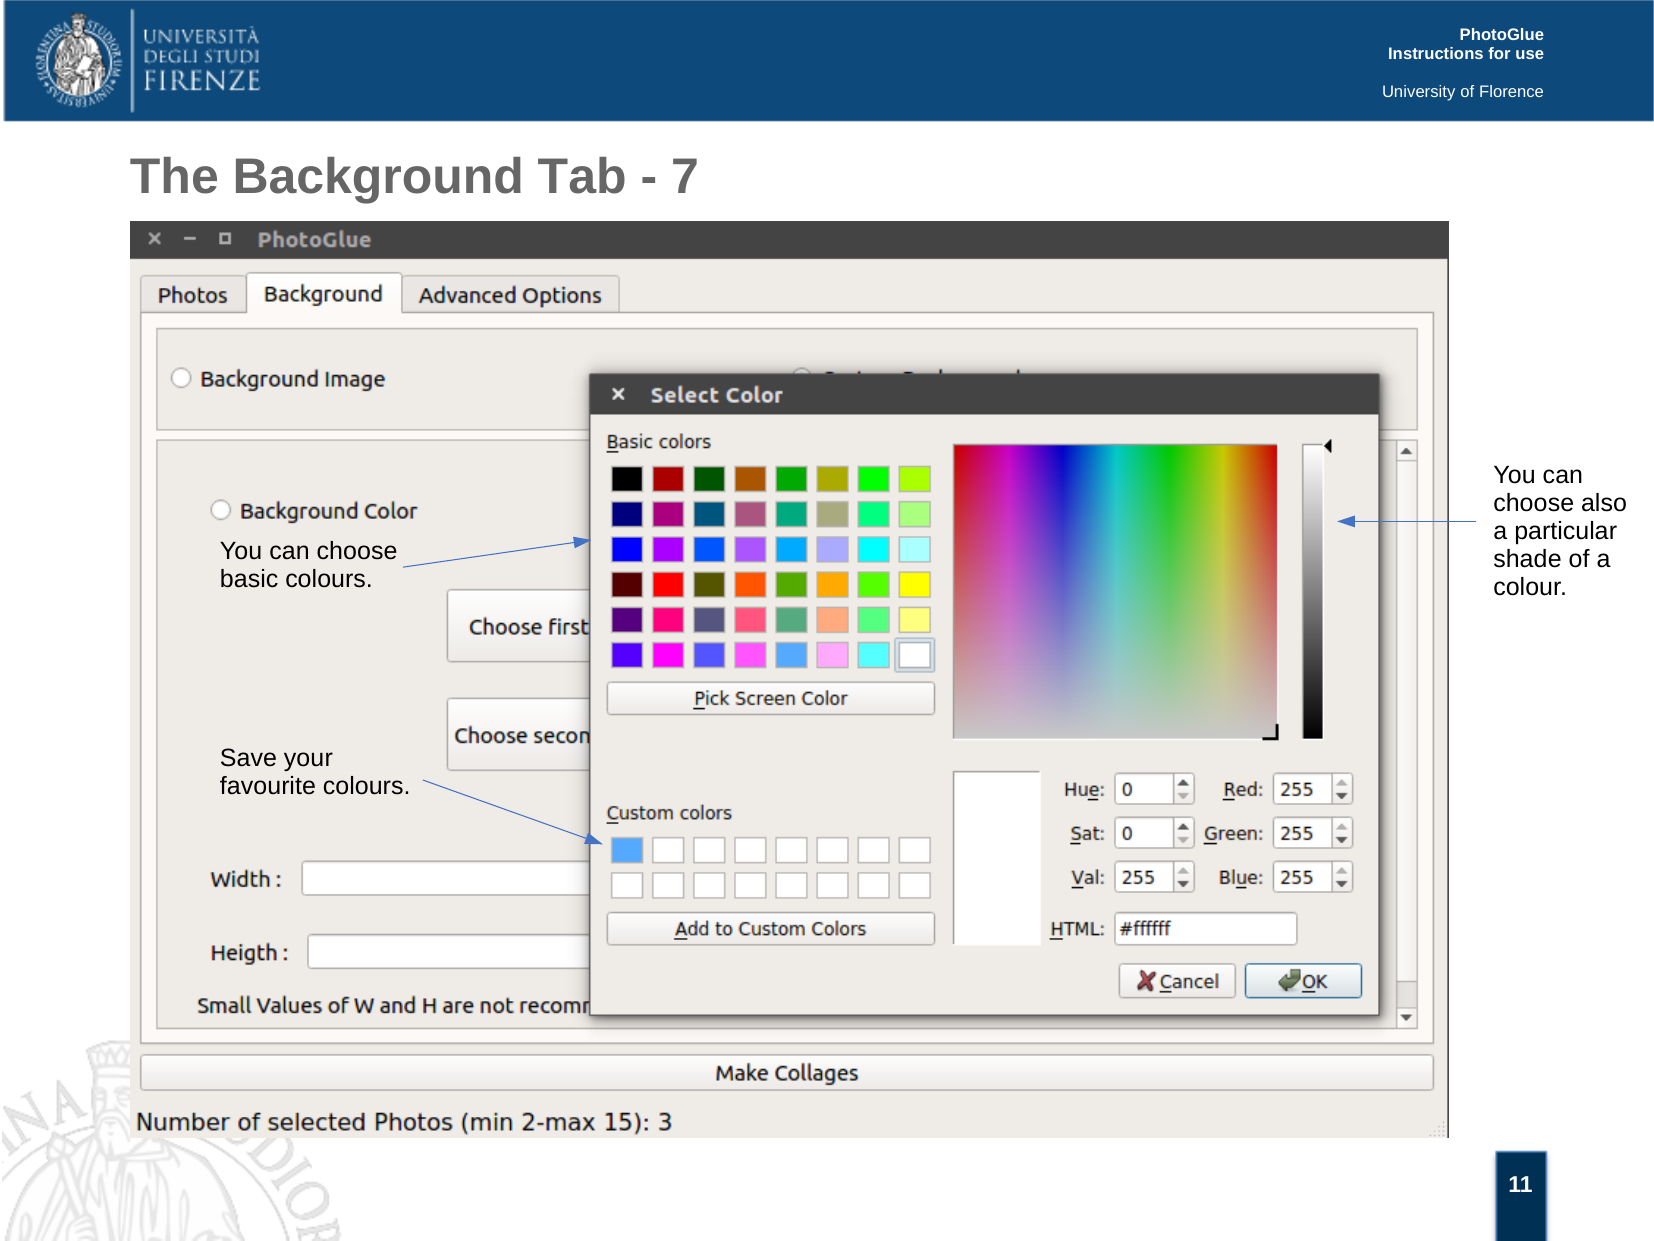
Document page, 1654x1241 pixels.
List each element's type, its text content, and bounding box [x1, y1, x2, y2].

text_box You can choose also a particular shade of a colour. [1478, 453, 1648, 621]
text_box Save your favourite colours. [205, 736, 451, 813]
text_box PhotoGlue Instructions for use University of Florence [685, 24, 1548, 102]
text_box 11 [1505, 1160, 1536, 1208]
text_box The Background Tab - 7 [129, 101, 993, 222]
text_box You can choose basic colours. [205, 529, 434, 605]
picture [2, 0, 1654, 1241]
